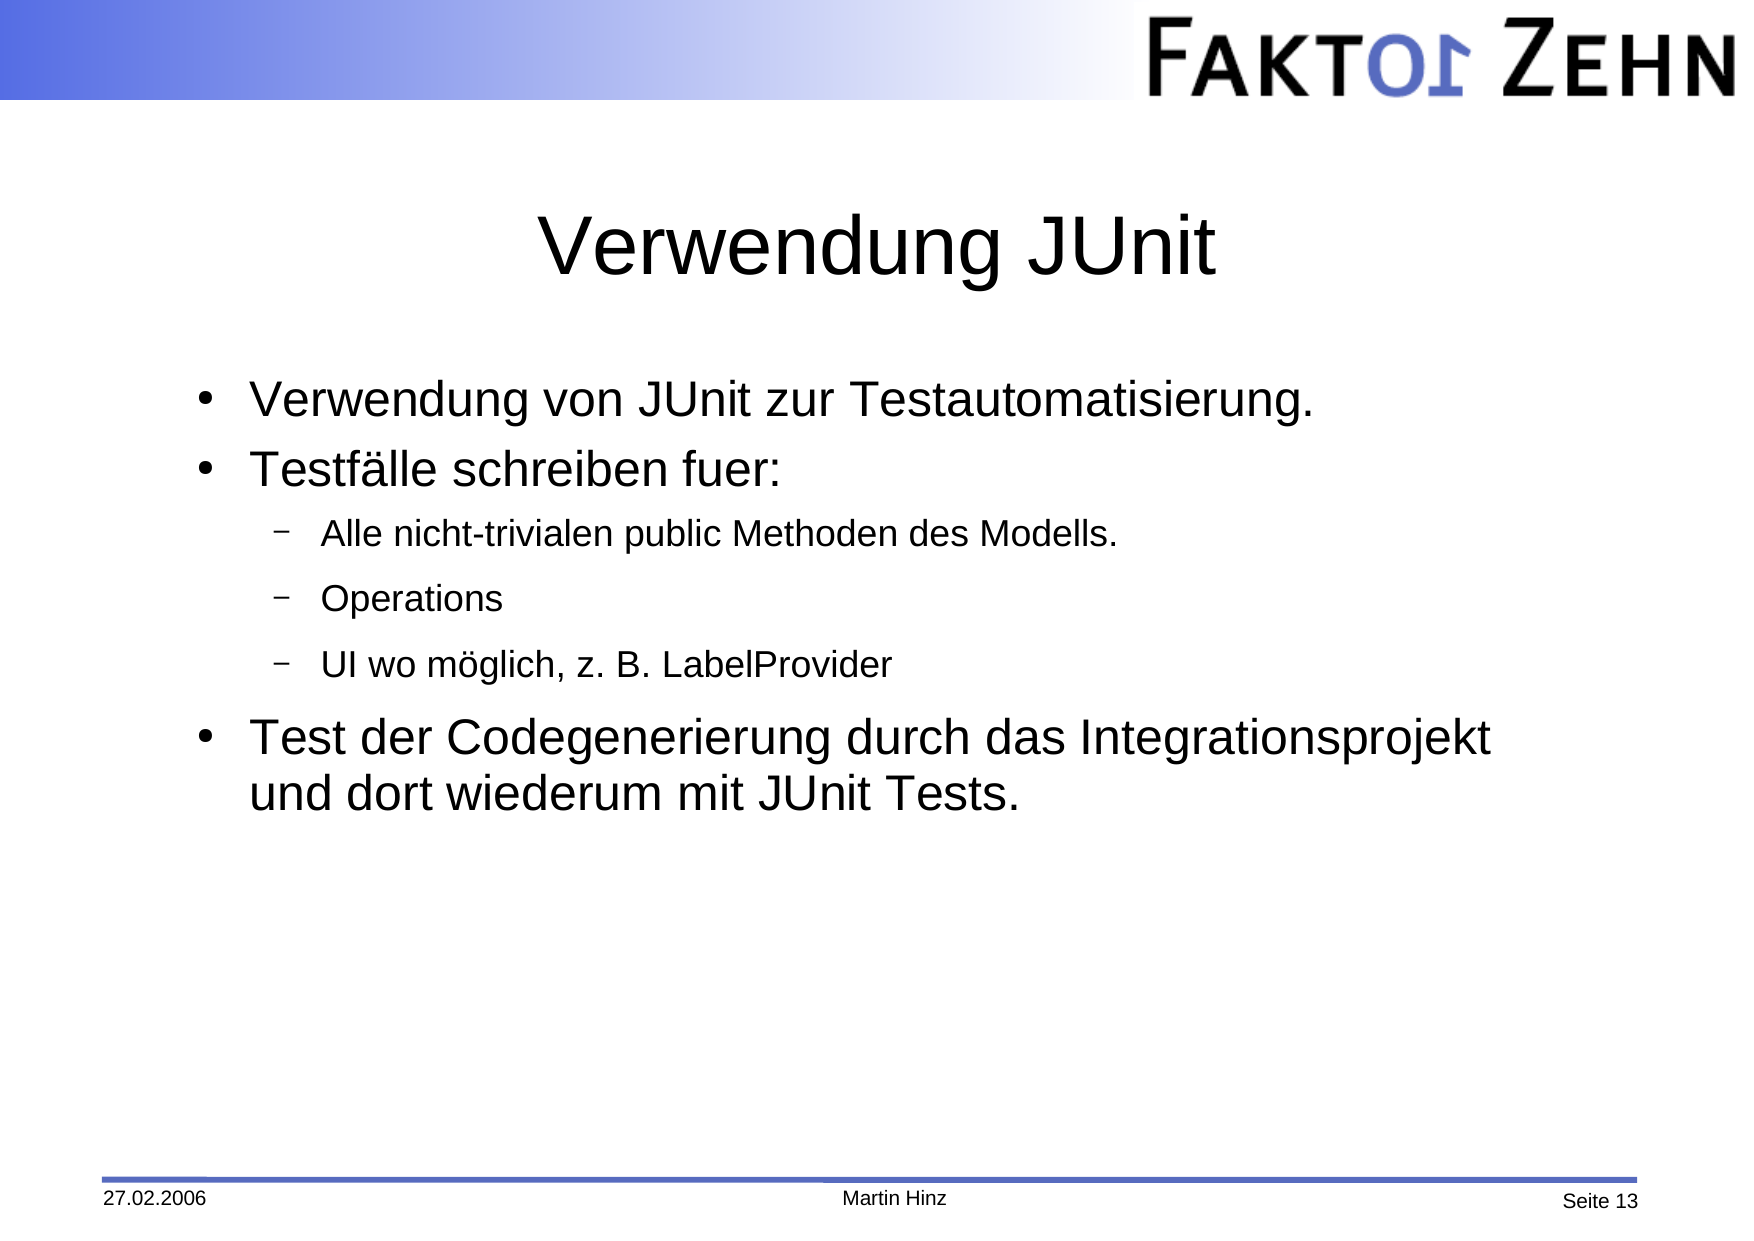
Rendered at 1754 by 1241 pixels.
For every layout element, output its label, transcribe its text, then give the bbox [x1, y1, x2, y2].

list Verwendung von JUnit zur Testautomatisierung. Testfälle schreiben fuer: Alle nicht-trivialen public Methoden des Modells. Operations UI wo möglich, z. B. LabelProvider Test der Codegenerierung durch das Integrationsprojekt und dort wiederum mit JUnit Tests. [179, 371, 1576, 1078]
picture [1133, 2, 1749, 105]
title Verwendung JUnit [179, 142, 1576, 349]
